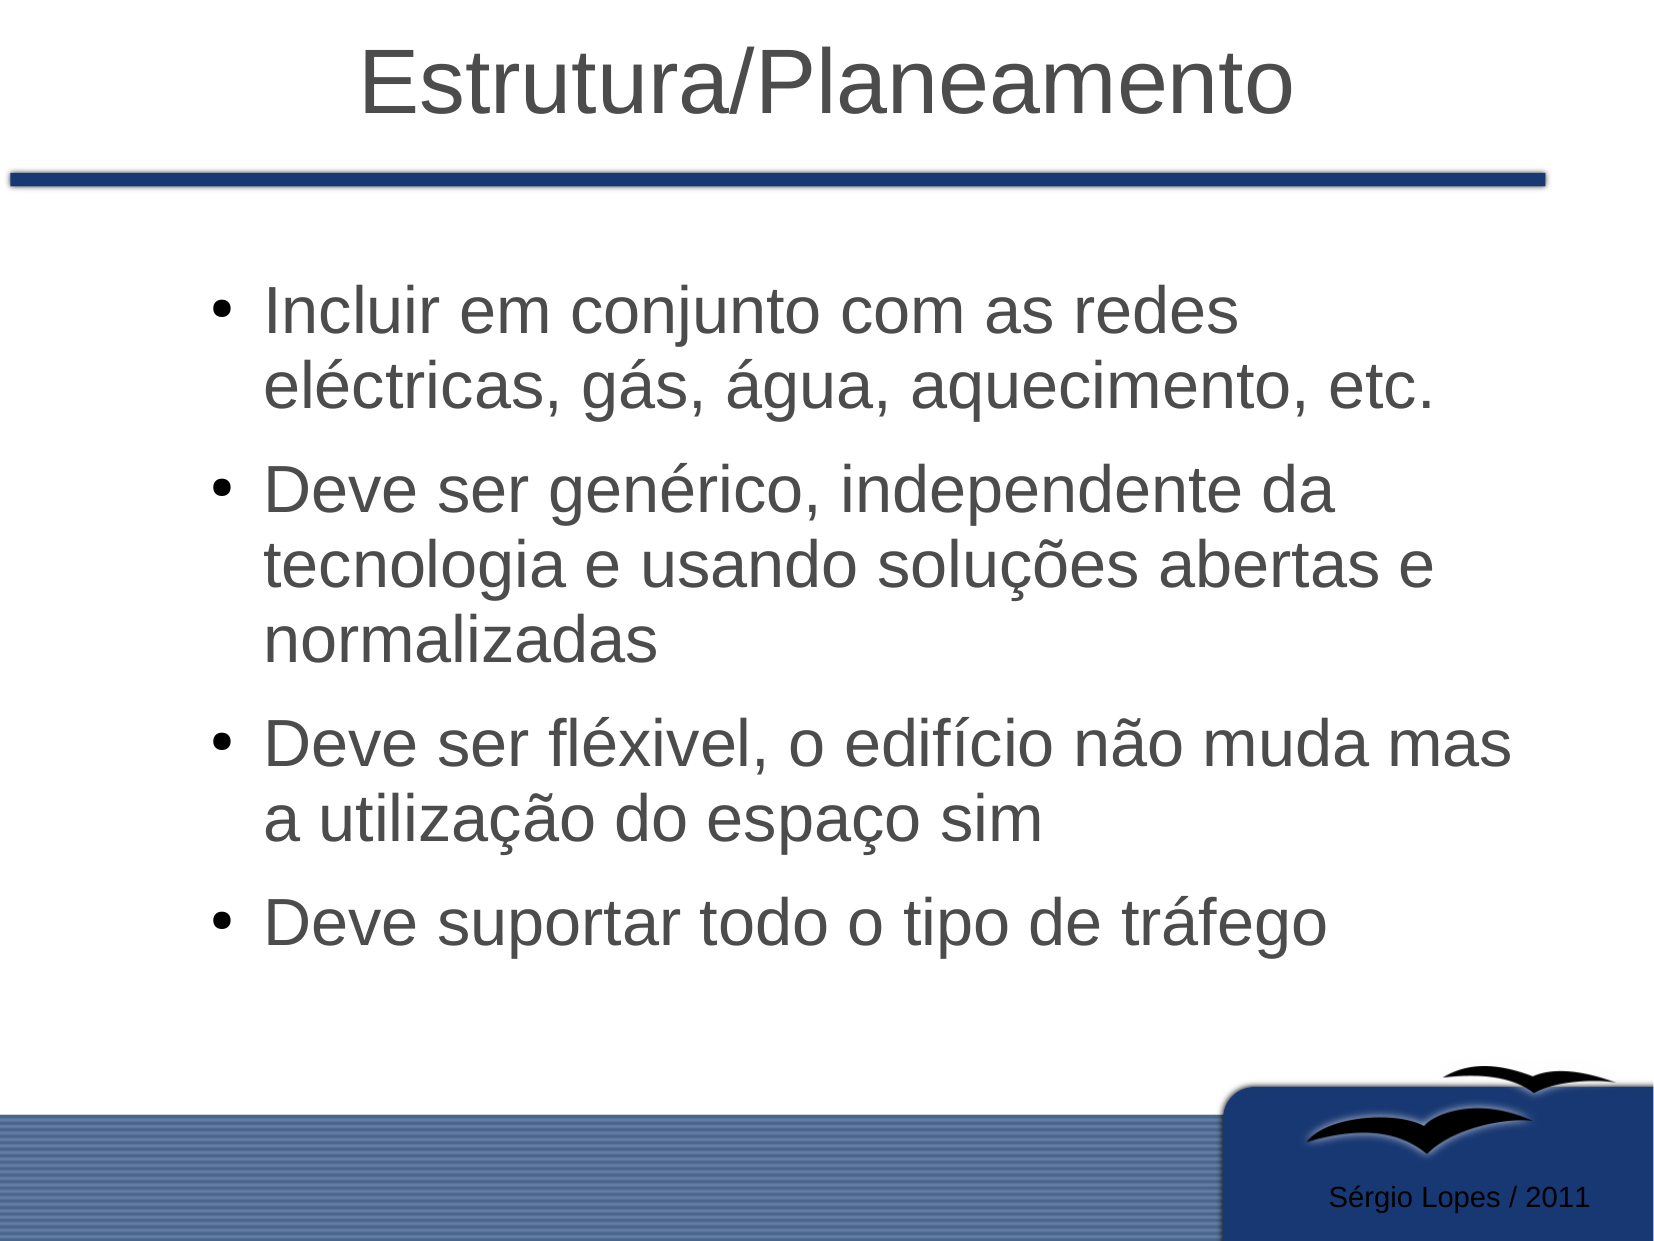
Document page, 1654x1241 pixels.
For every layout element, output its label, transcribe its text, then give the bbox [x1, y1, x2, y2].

title Estrutura/Planeamento [121, 0, 1534, 164]
text_box Sérgio Lopes / 2011 [1328, 1181, 1588, 1214]
picture [0, 0, 1654, 1241]
list Incluir em conjunto com as redes eléctricas, gás, água, aquecimento, etc. Deve ser genérico, independente da tecnologia e usando soluções abertas e normalizadas Deve ser fléxivel, o edifício não muda mas a utilização do espaço sim Deve suportar todo o tipo de tráfego [121, 273, 1534, 1056]
